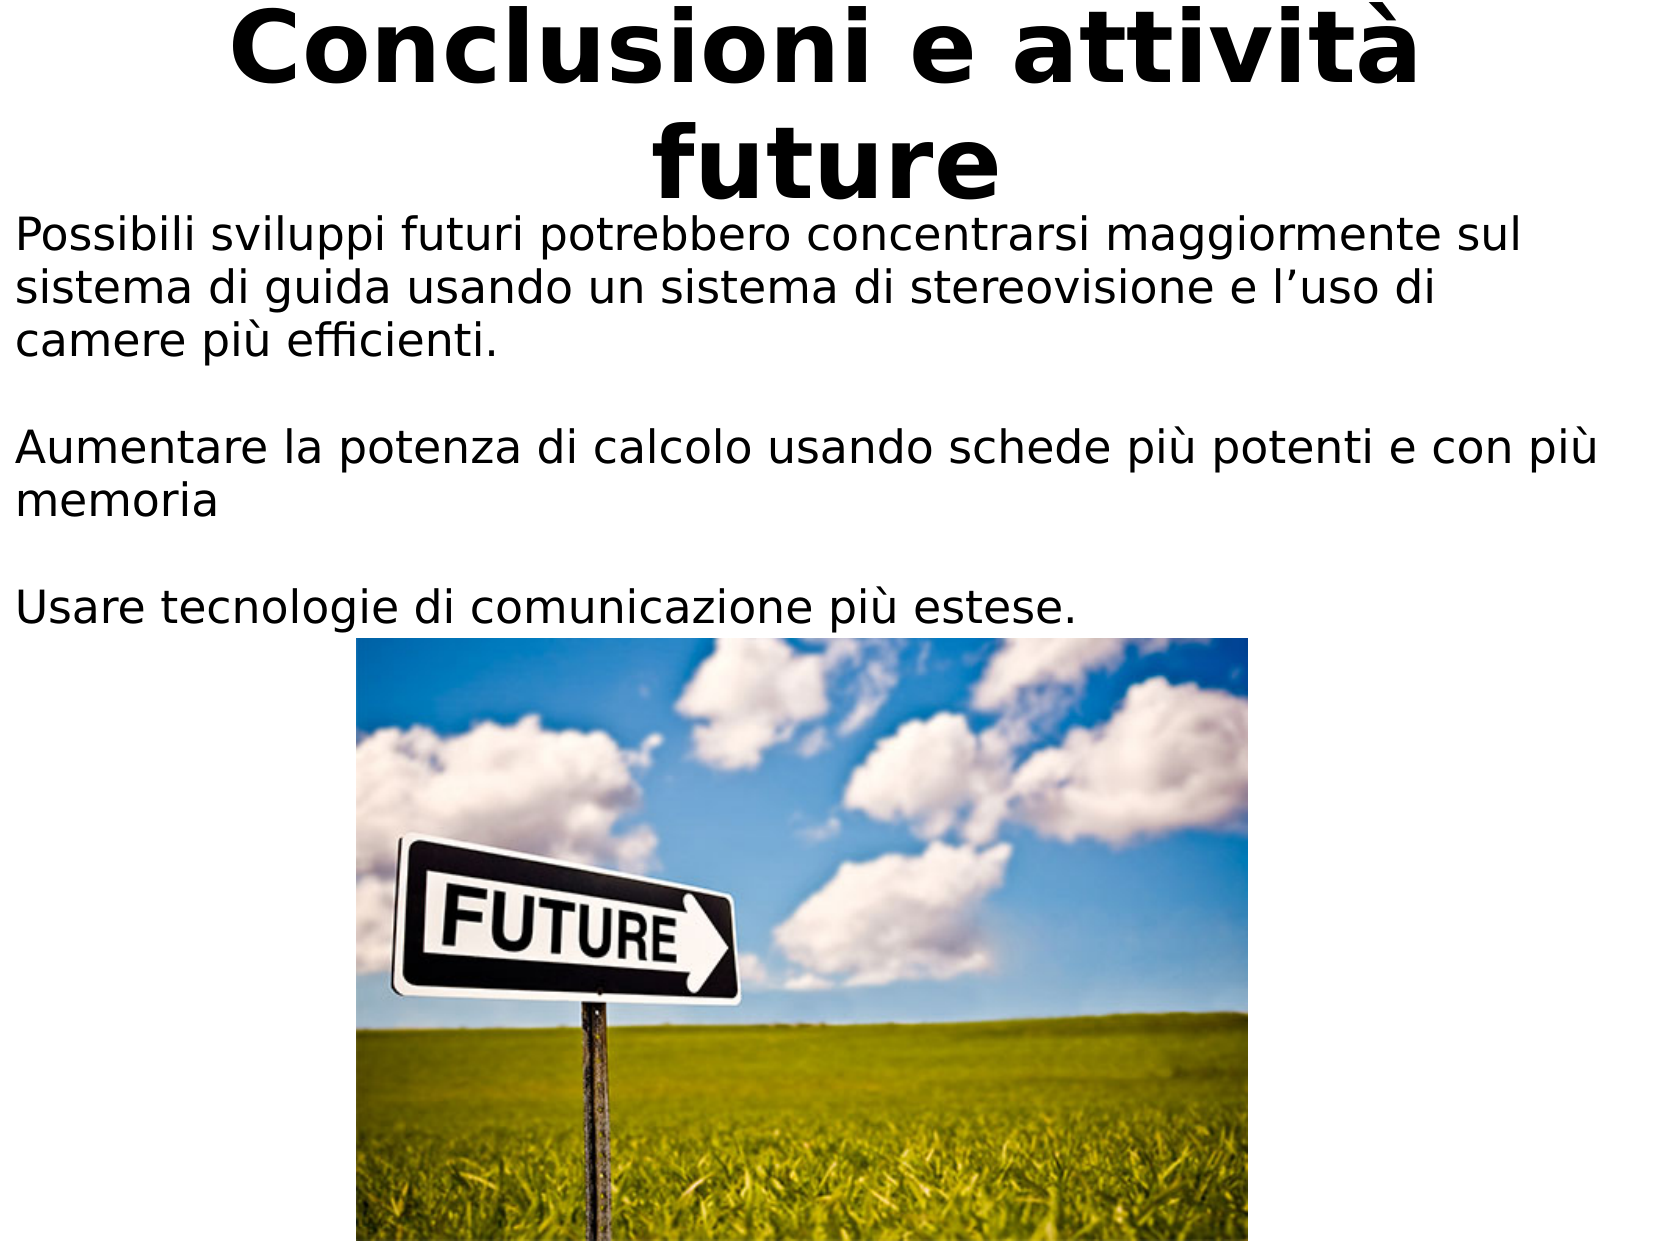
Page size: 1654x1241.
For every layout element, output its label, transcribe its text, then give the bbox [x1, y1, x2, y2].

title Conclusioni e attività future [82, 0, 1571, 200]
picture [356, 638, 1248, 1241]
text_box Possibili sviluppi futuri potrebbero concentrarsi maggiormente sul sistema di guida usando un sistema di stereovisione e l’uso di camere più efficienti. Aumentare la potenza di calcolo usando schede più potenti e con più memoria Usare tecnologie di comunicazione più estese. [0, 200, 1636, 682]
